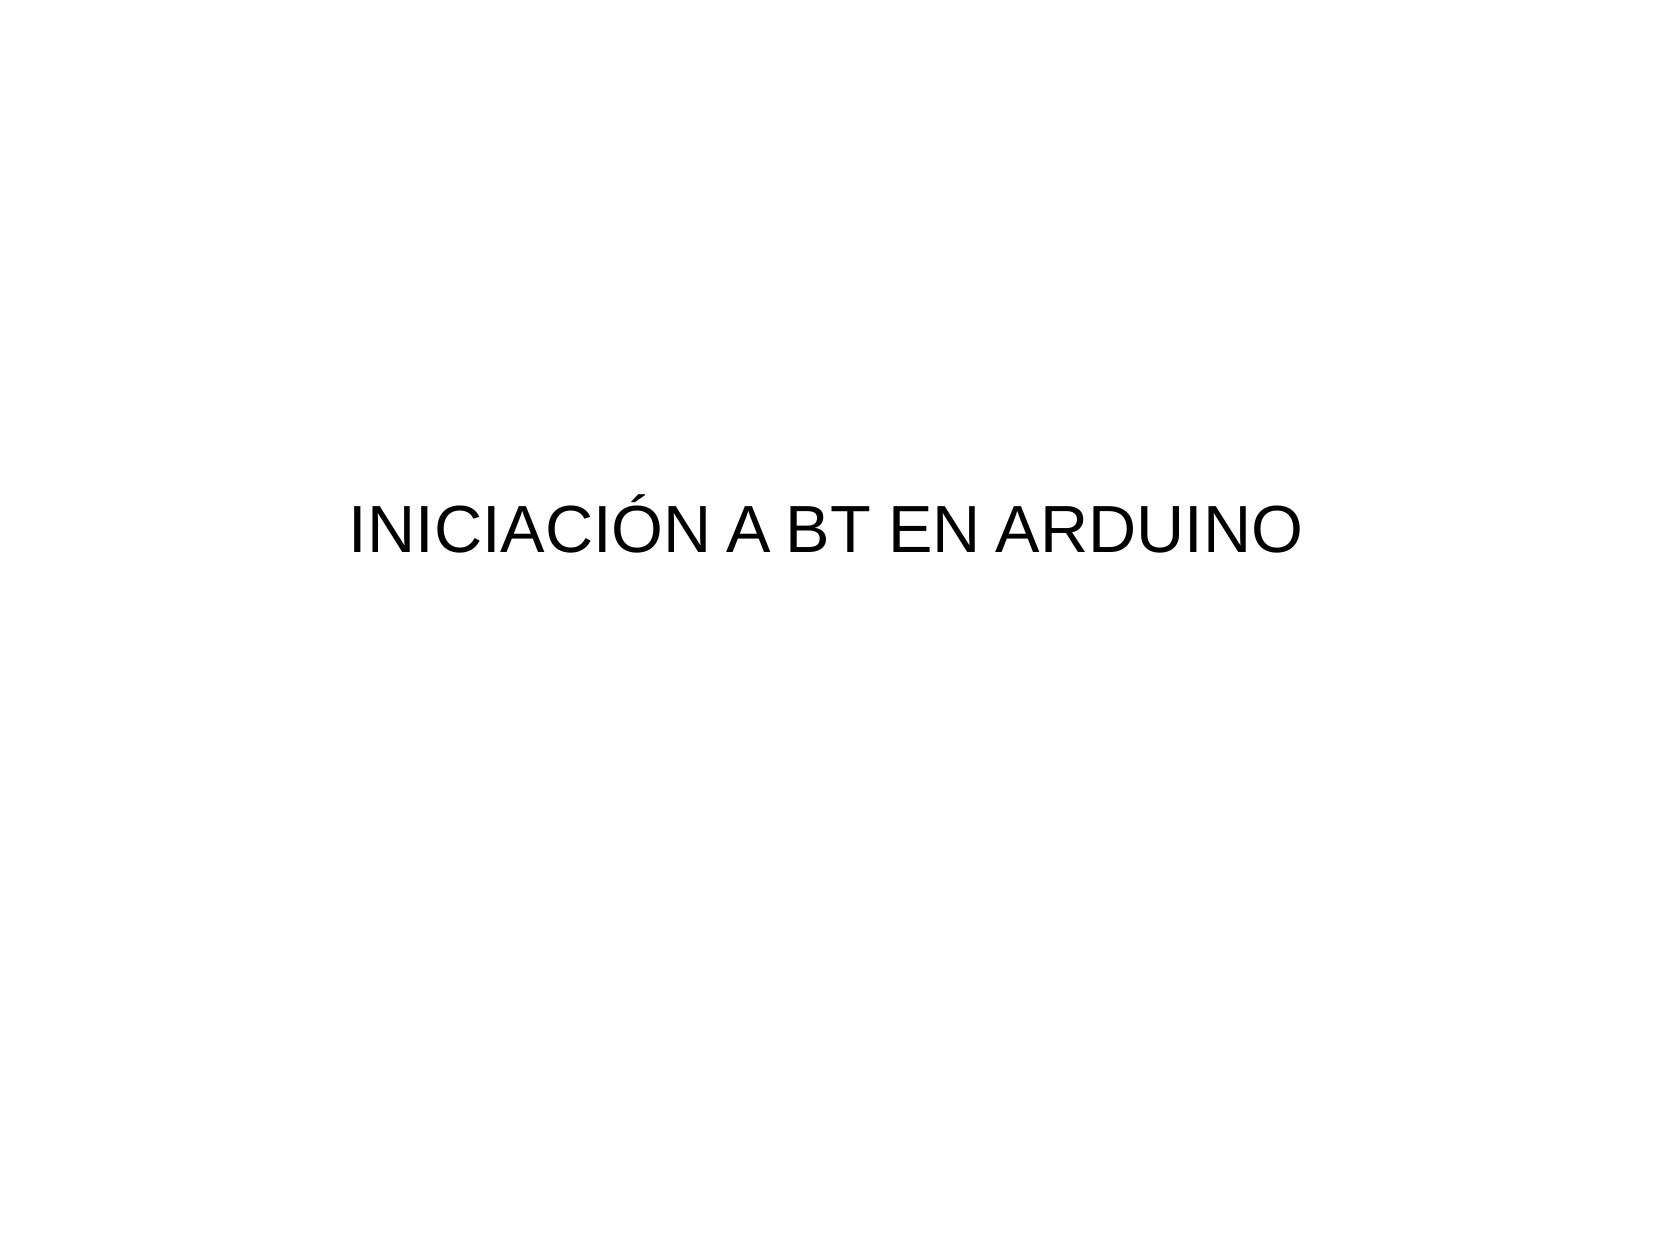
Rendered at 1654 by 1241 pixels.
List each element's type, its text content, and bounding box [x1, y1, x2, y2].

subtitle INICIACIÓN A BT EN ARDUINO [82, 49, 1571, 1010]
